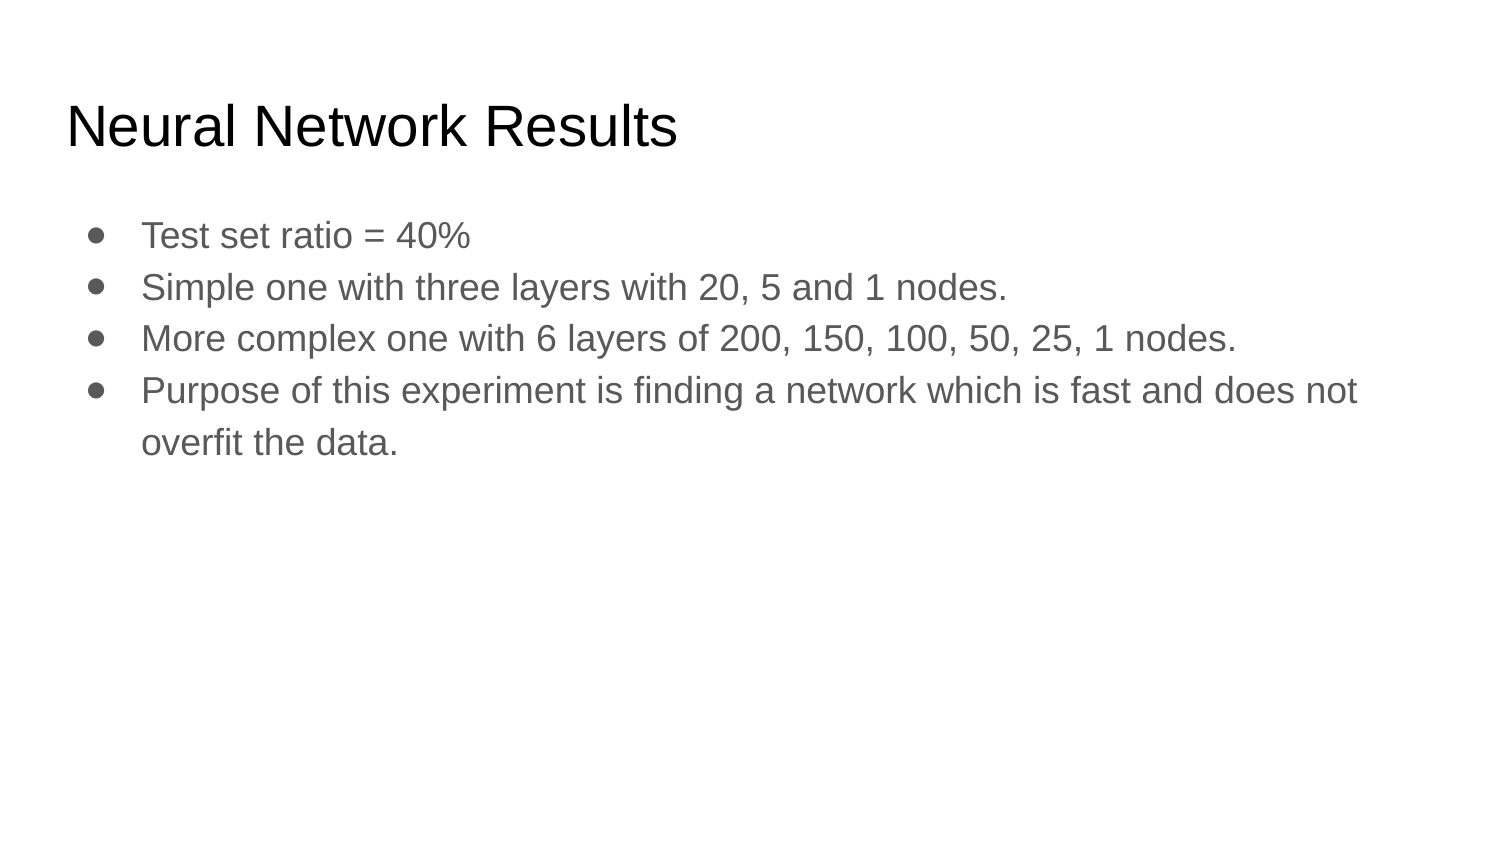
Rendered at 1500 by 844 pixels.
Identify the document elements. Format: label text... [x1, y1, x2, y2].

title Neural Network Results [51, 72, 1449, 167]
list Test set ratio = 40% Simple one with three layers with 20, 5 and 1 nodes. More complex one with 6 layers of 200, 150, 100, 50, 25, 1 nodes. Purpose of this experiment is finding a network which is fast and does not overfit the data. [51, 189, 1449, 750]
